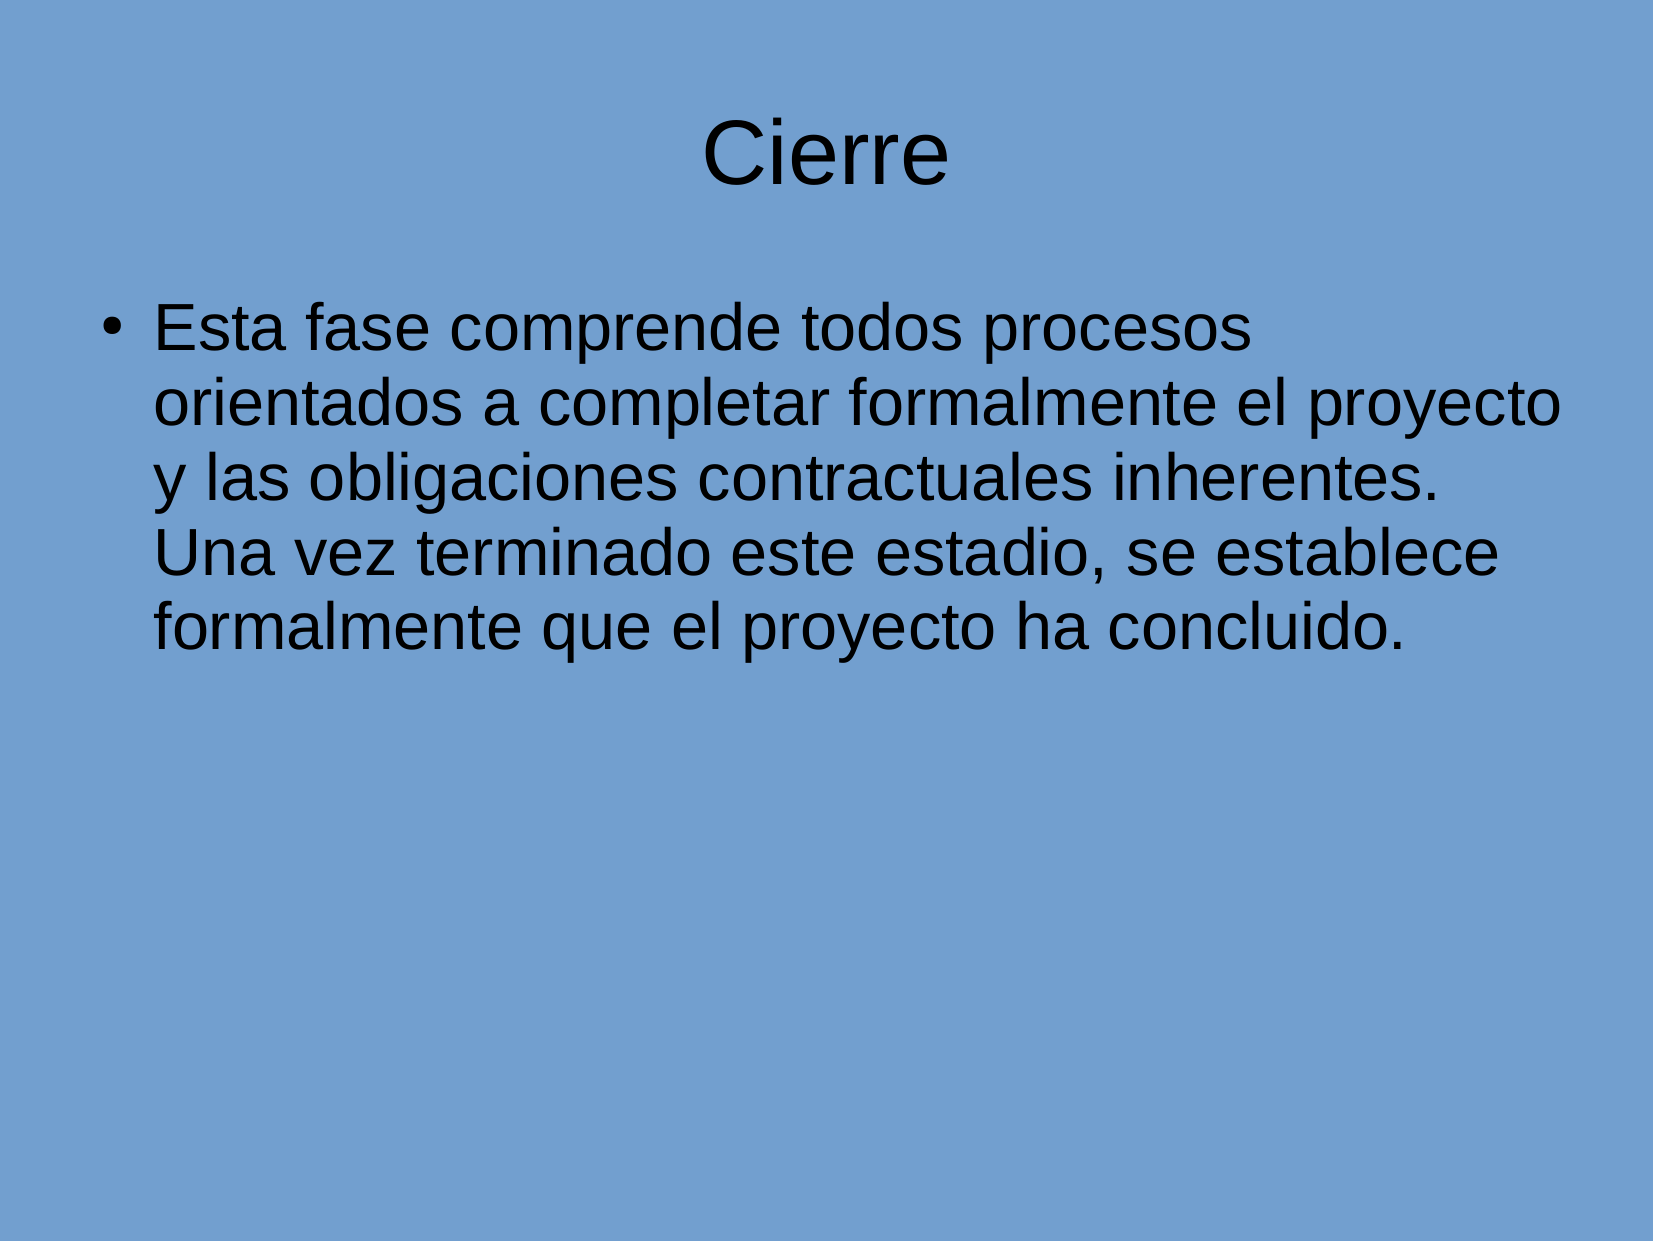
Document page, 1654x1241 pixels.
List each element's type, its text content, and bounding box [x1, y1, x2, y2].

list Esta fase comprende todos procesos orientados a completar formalmente el proyecto y las obligaciones contractuales inherentes. Una vez terminado este estadio, se establece formalmente que el proyecto ha concluido. [82, 290, 1571, 1010]
title Cierre [82, 49, 1571, 257]
